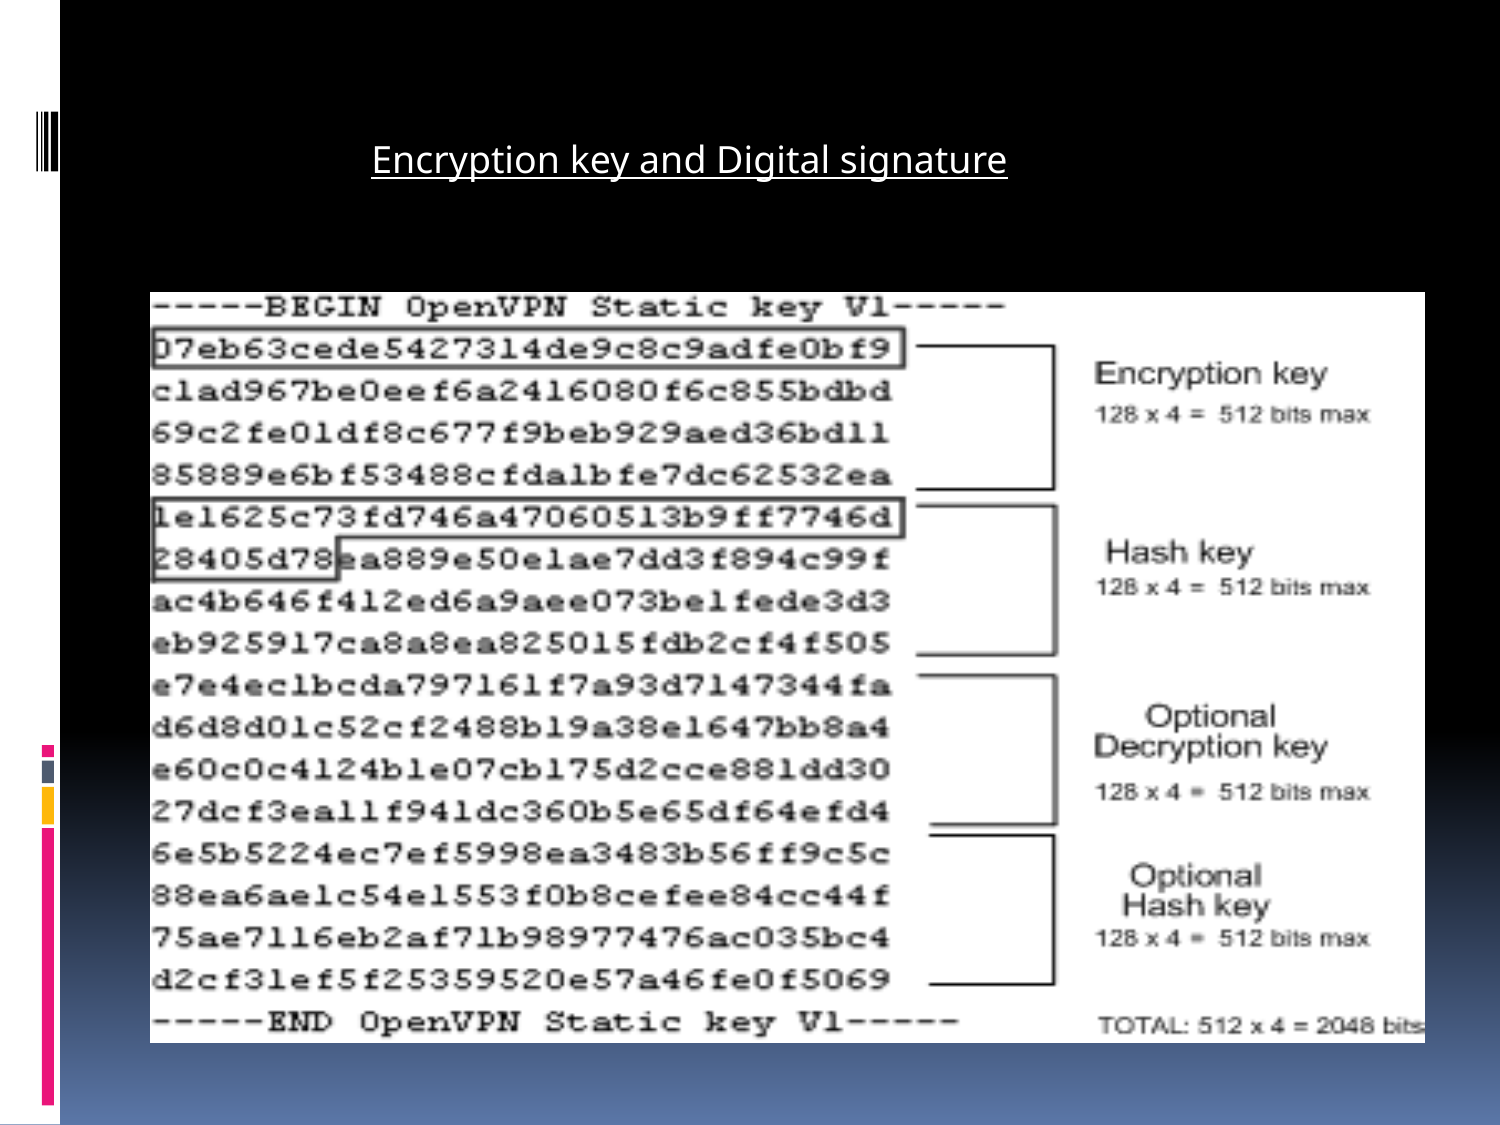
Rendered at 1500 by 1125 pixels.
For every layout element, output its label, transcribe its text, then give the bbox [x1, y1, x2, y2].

title Encryption key and Digital signature [150, 83, 1425, 234]
picture [150, 292, 1425, 1043]
